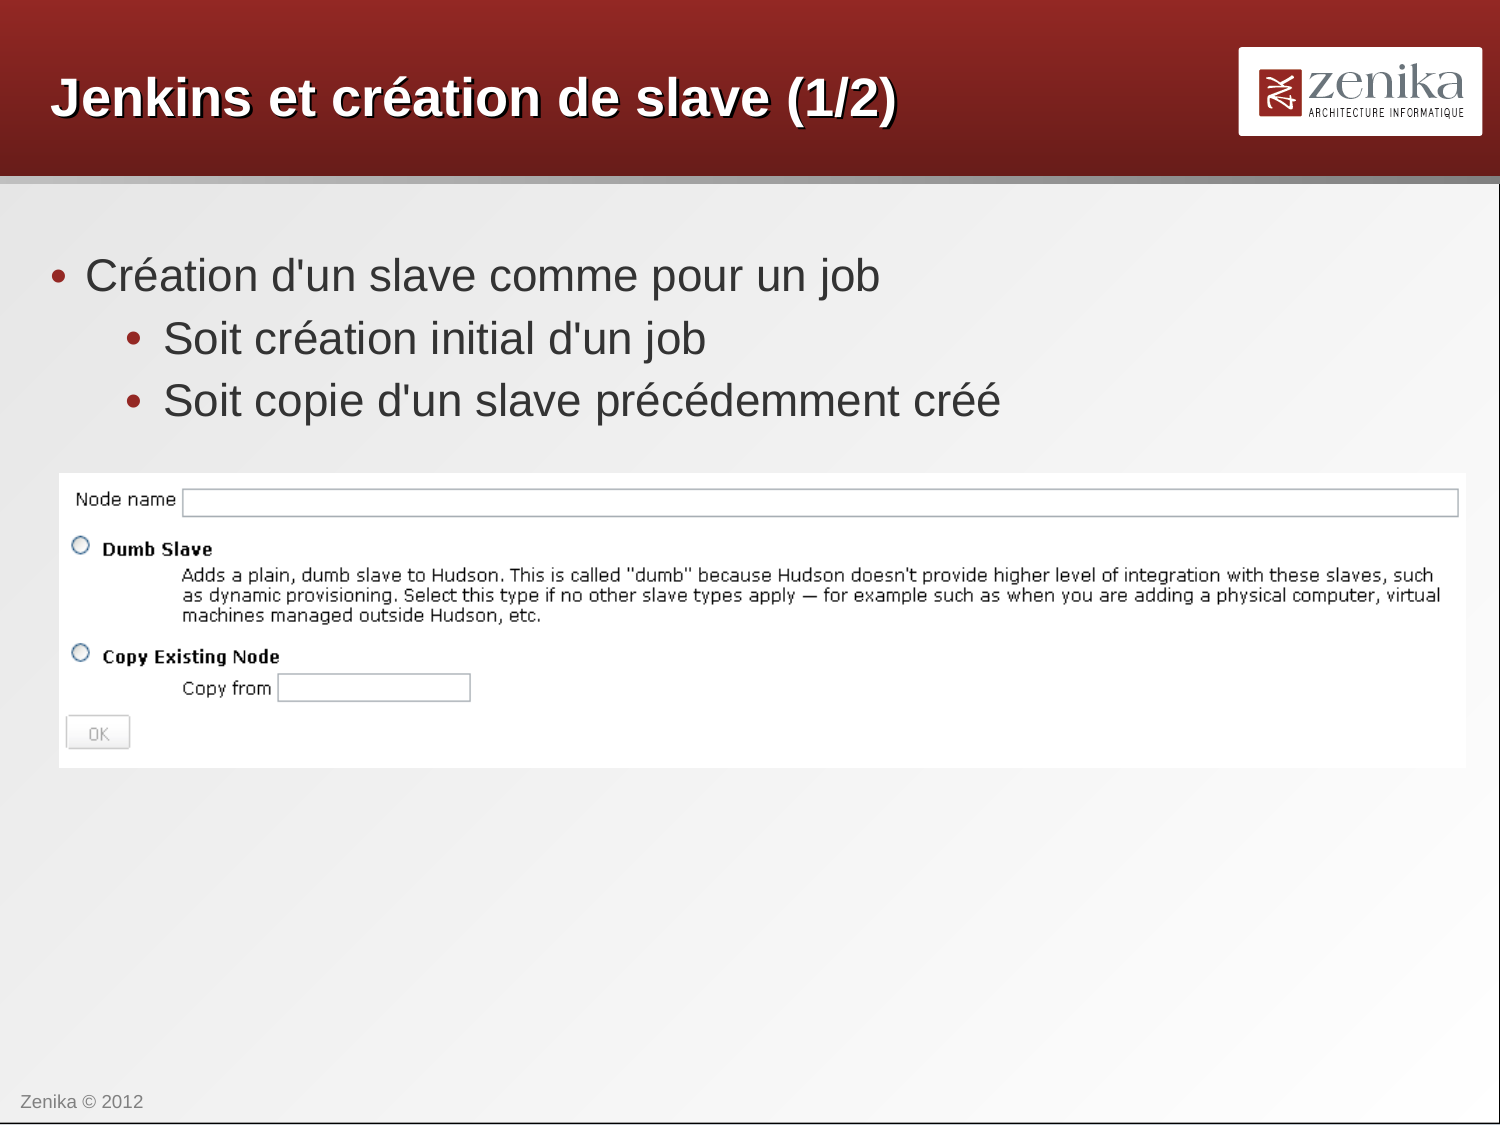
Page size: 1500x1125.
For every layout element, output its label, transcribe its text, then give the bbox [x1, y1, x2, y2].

picture [59, 473, 1466, 768]
picture [1257, 58, 1464, 125]
title Jenkins et création de slave (1/2) [50, 22, 1206, 172]
list Création d'un slave comme pour un job Soit création initial d'un job Soit copie d'un slave précédemment créé [50, 249, 1435, 1064]
